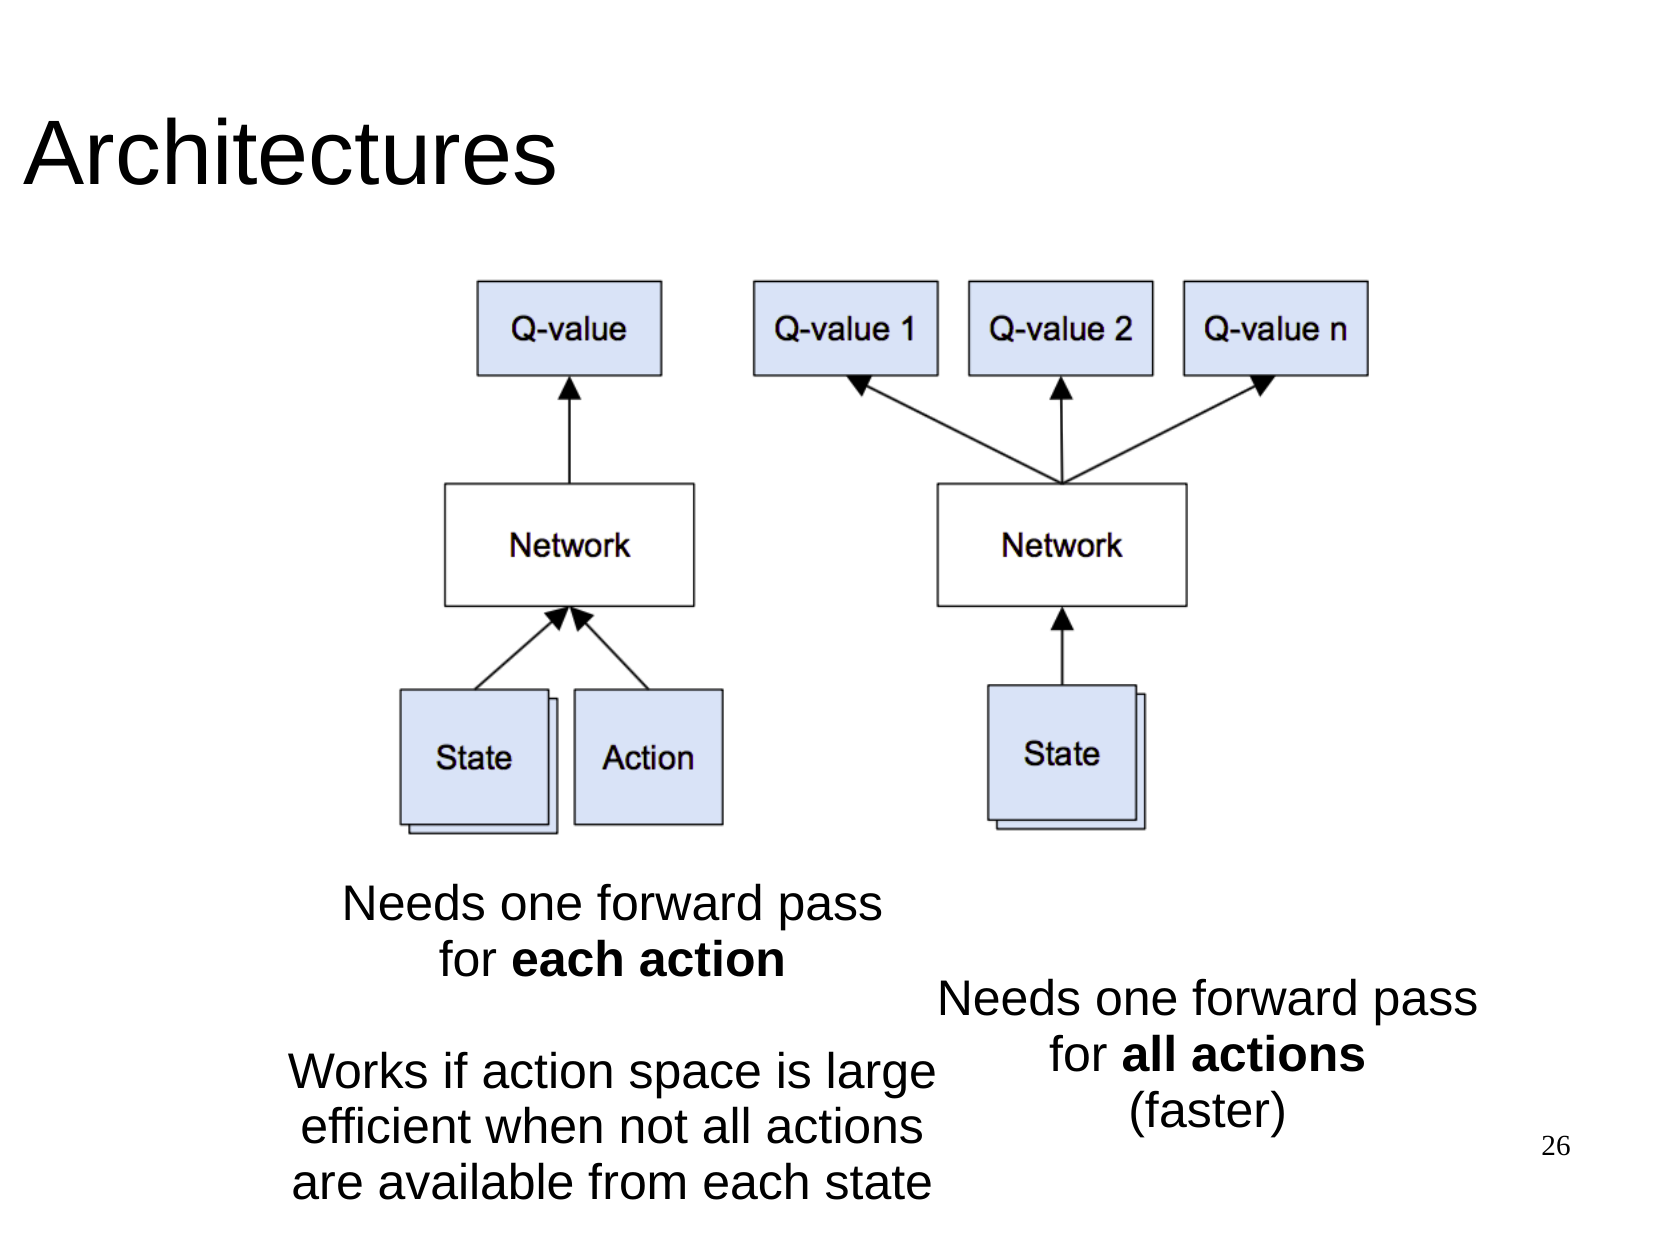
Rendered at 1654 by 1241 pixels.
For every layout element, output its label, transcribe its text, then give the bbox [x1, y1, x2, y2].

text_box Needs one forward pass for each action Works if action space is large efficient when not all actions are available from each state [194, 868, 961, 1221]
picture [370, 258, 1466, 841]
title Architectures [23, 49, 1512, 257]
text_box Needs one forward pass for all actions (faster) [784, 963, 1561, 1241]
